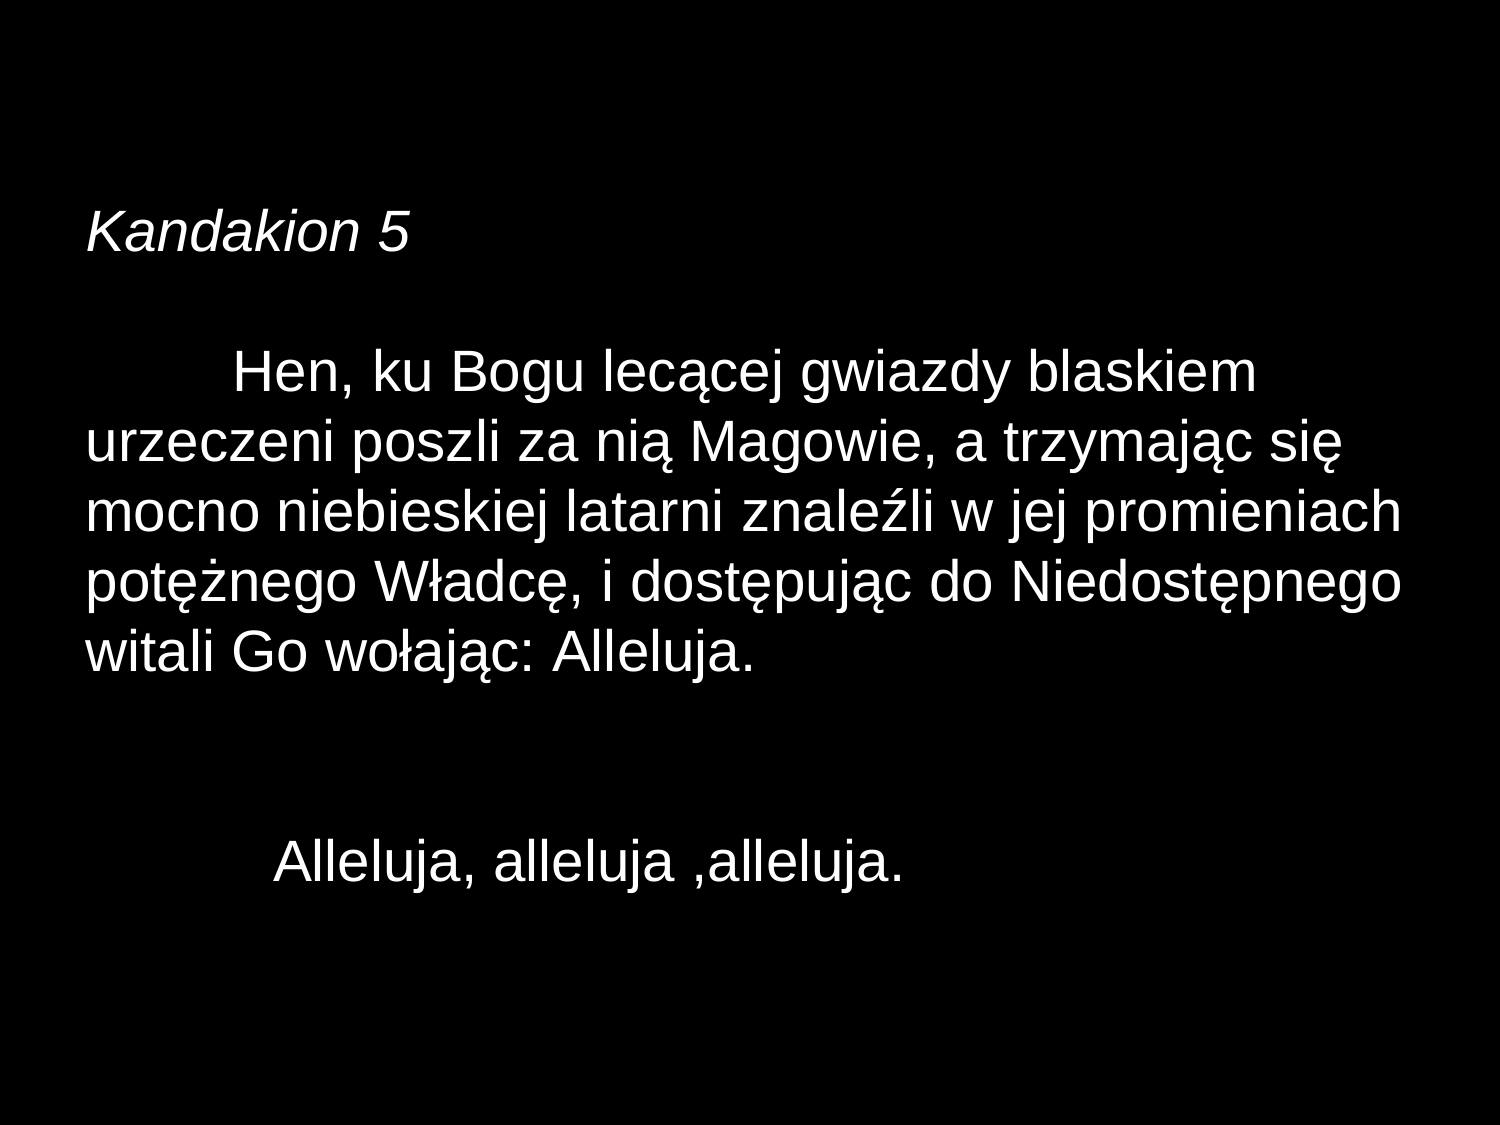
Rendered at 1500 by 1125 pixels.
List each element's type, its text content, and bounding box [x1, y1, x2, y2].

text_box Kandakion 5 Hen, ku Bogu lecącej gwiazdy blaskiem urzeczeni poszli za nią Magowie, a trzymając się mocno niebieskiej latarni znaleźli w jej promieniach potężnego Władcę, i dostępując do Niedostępnego witali Go wołając: Alleluja. Alleluja, alleluja ,alleluja. [70, 185, 1465, 1041]
